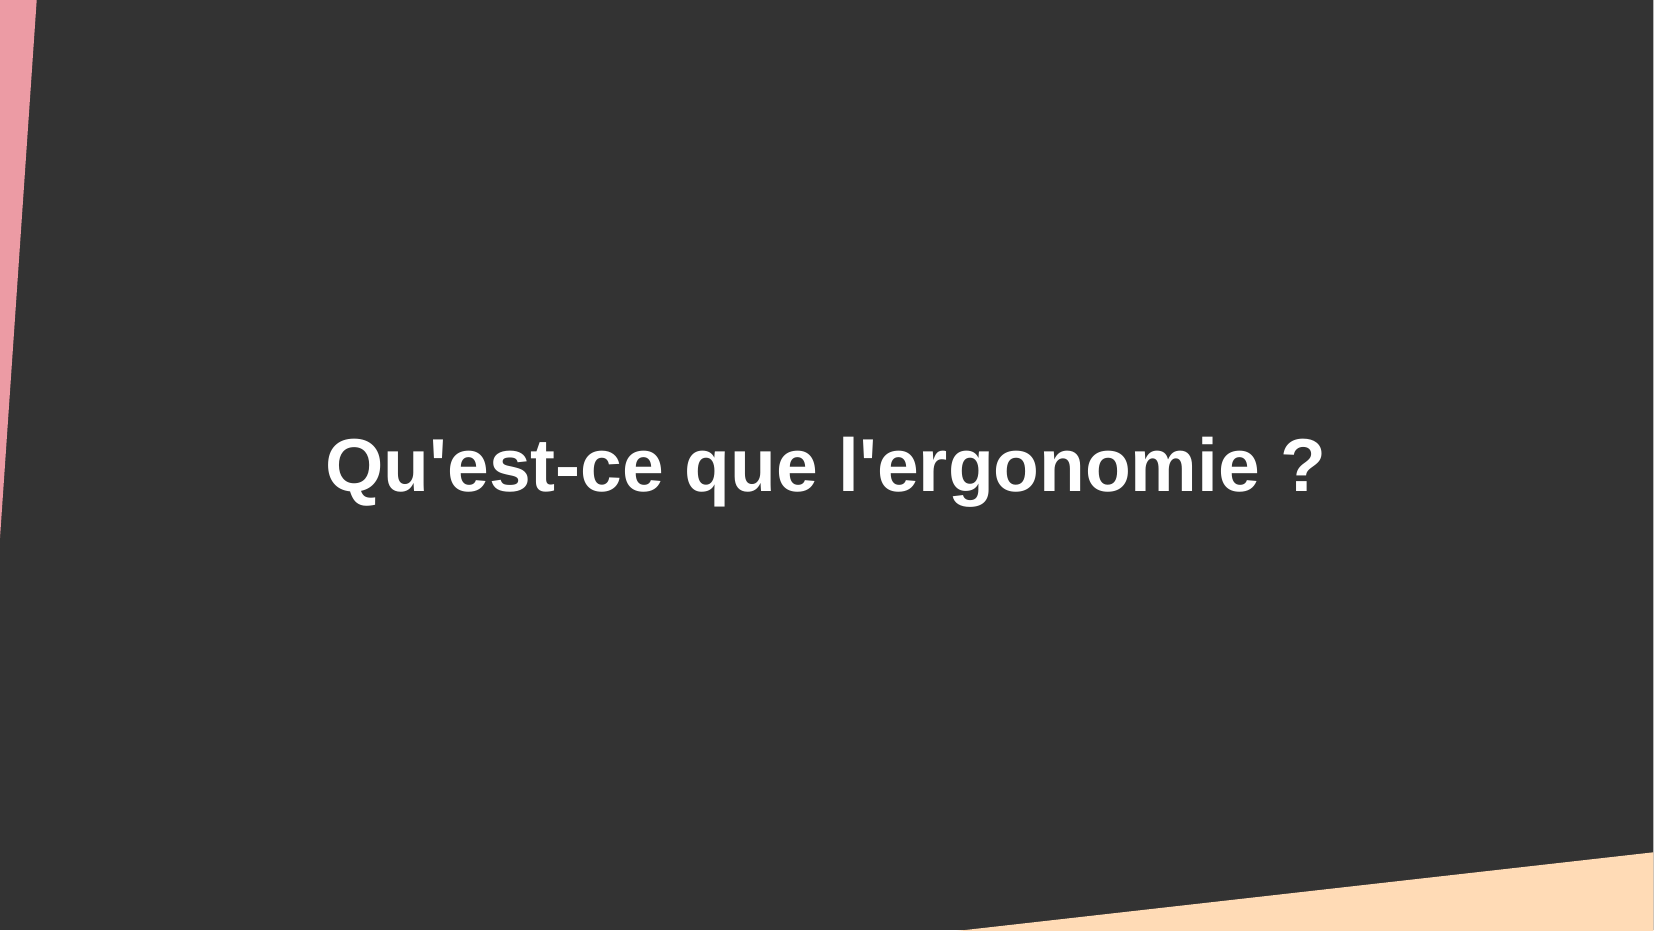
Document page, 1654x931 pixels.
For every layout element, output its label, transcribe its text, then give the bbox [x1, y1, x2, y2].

title Qu'est-ce que l'ergonomie ? [19, 423, 1635, 508]
text_box [956, 852, 1654, 931]
text_box [0, 0, 37, 538]
